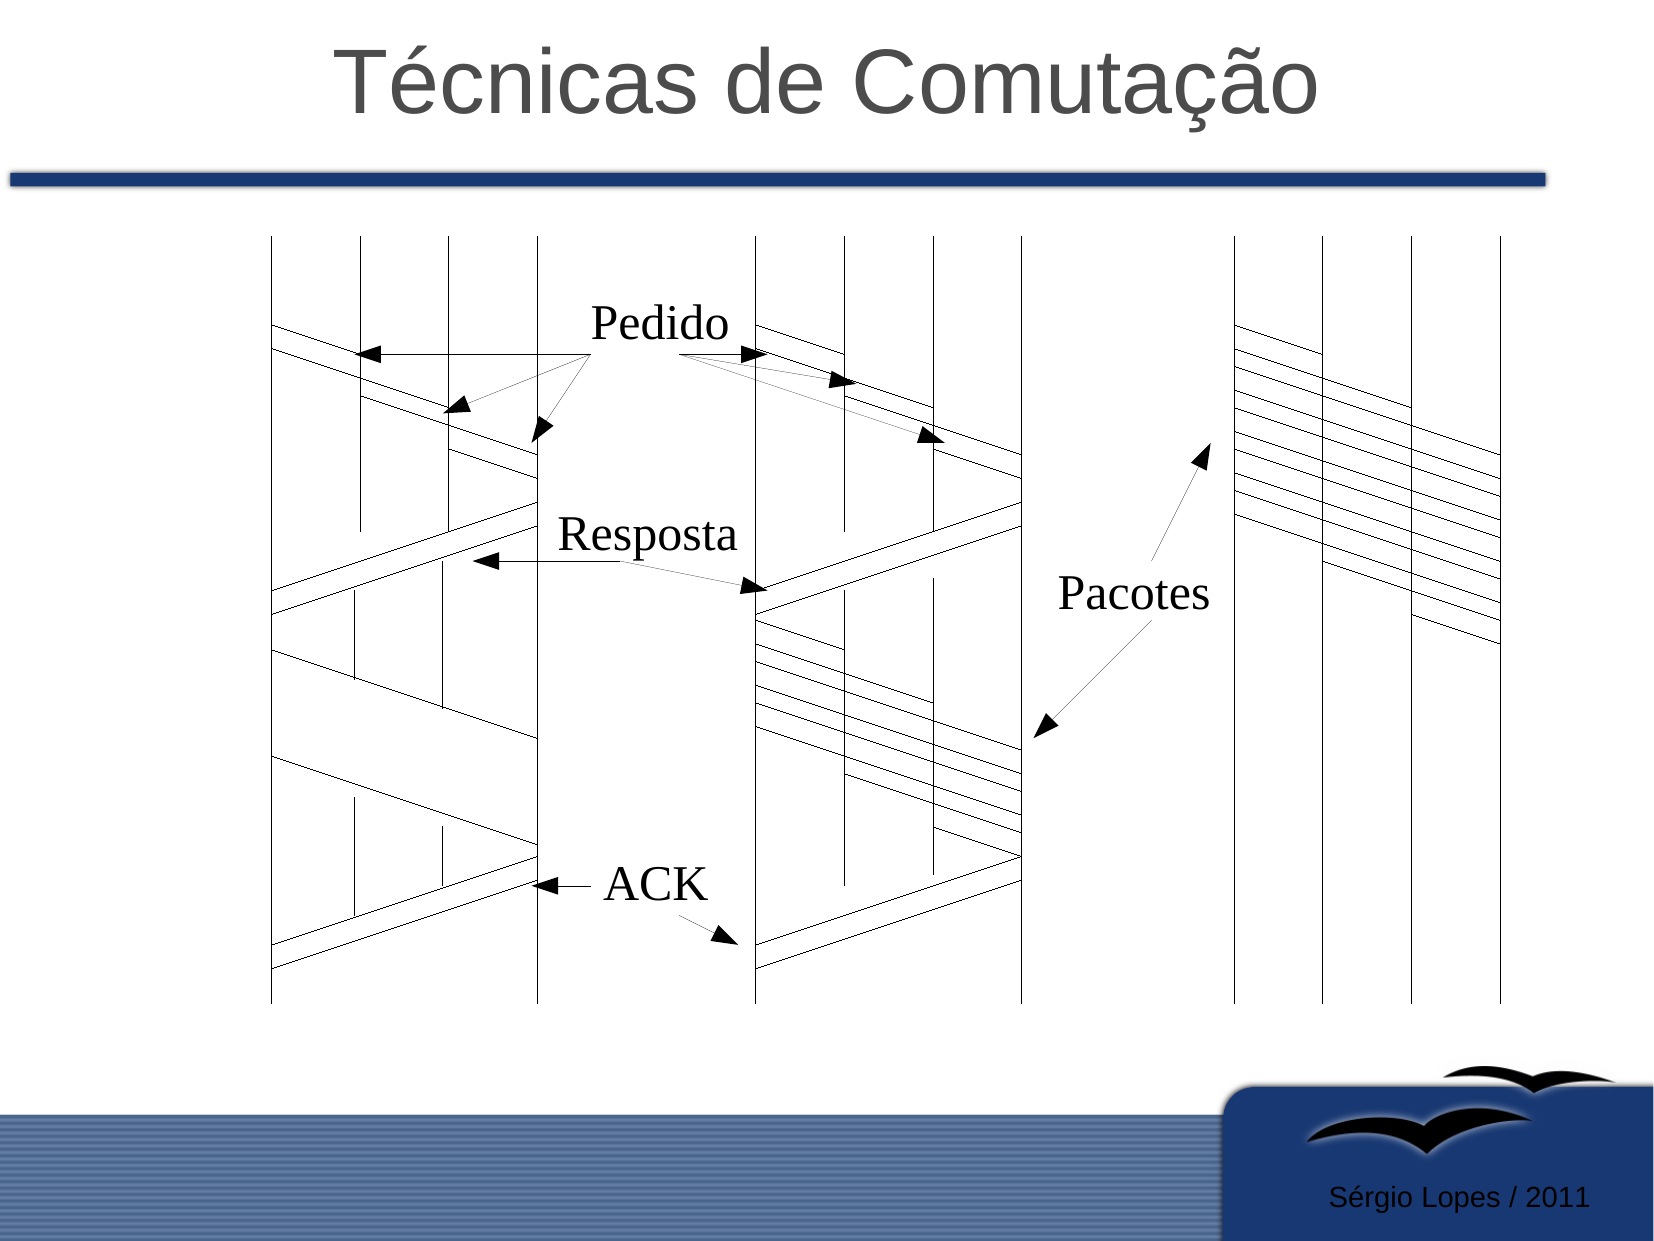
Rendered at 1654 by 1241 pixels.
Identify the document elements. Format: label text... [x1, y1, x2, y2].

text_box Resposta [557, 505, 739, 562]
title Técnicas de Comutação [121, 0, 1534, 164]
text_box Pacotes [1057, 564, 1211, 621]
picture [0, 0, 1654, 1241]
text_box Sérgio Lopes / 2011 [1328, 1181, 1588, 1214]
text_box Pedido [590, 295, 730, 351]
text_box ACK [603, 856, 709, 912]
